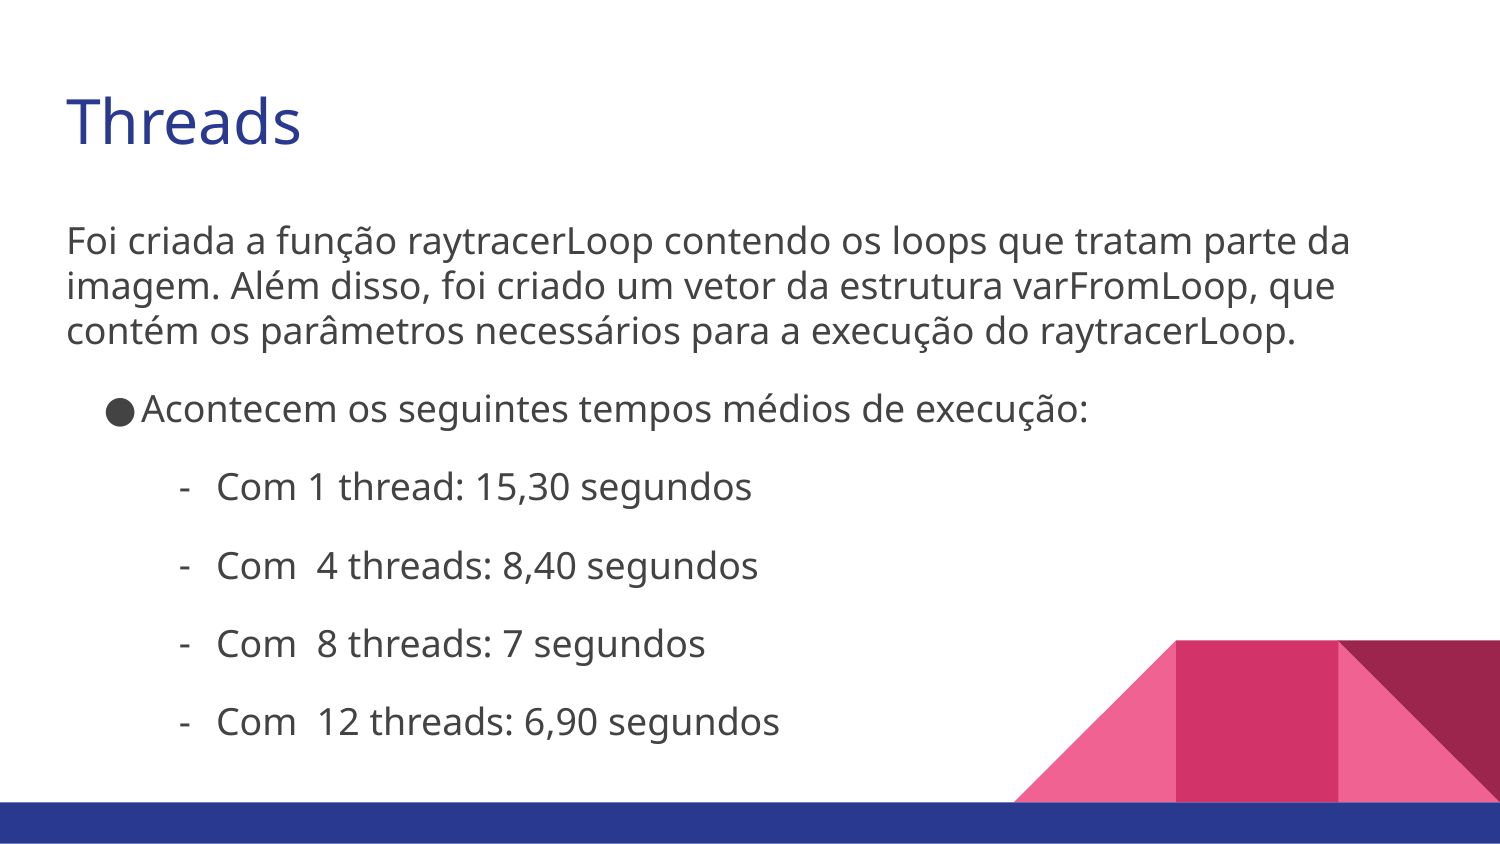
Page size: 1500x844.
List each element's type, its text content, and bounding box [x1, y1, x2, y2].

list Foi criada a função raytracerLoop contendo os loops que tratam parte da imagem. Além disso, foi criado um vetor da estrutura varFromLoop, que contém os parâmetros necessários para a execução do raytracerLoop. Acontecem os seguintes tempos médios de execução: Com 1 thread: 15,30 segundos Com 4 threads: 8,40 segundos Com 8 threads: 7 segundos Com 12 threads: 6,90 segundos [51, 201, 1449, 750]
title Threads [51, 67, 1449, 167]
